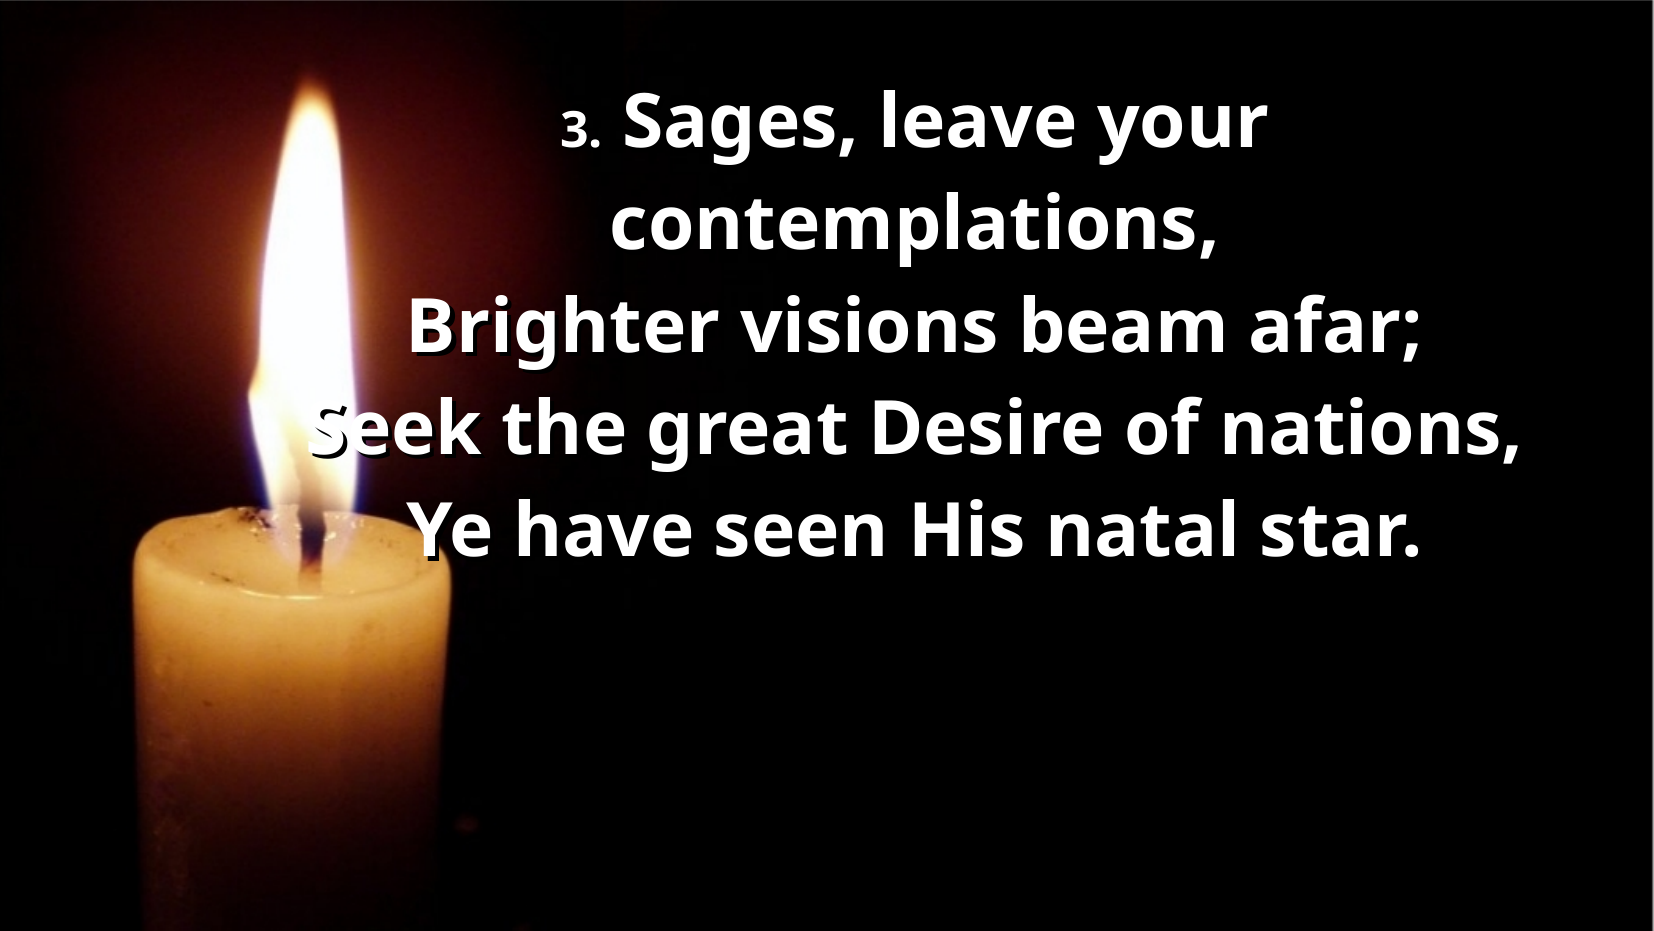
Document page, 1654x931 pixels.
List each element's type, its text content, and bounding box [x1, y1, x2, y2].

picture [0, 0, 1654, 931]
text_box 3. Sages, leave your contemplations, Brighter visions beam afar; Seek the great Desire of nations, Ye have seen His natal star. [255, 60, 1576, 475]
